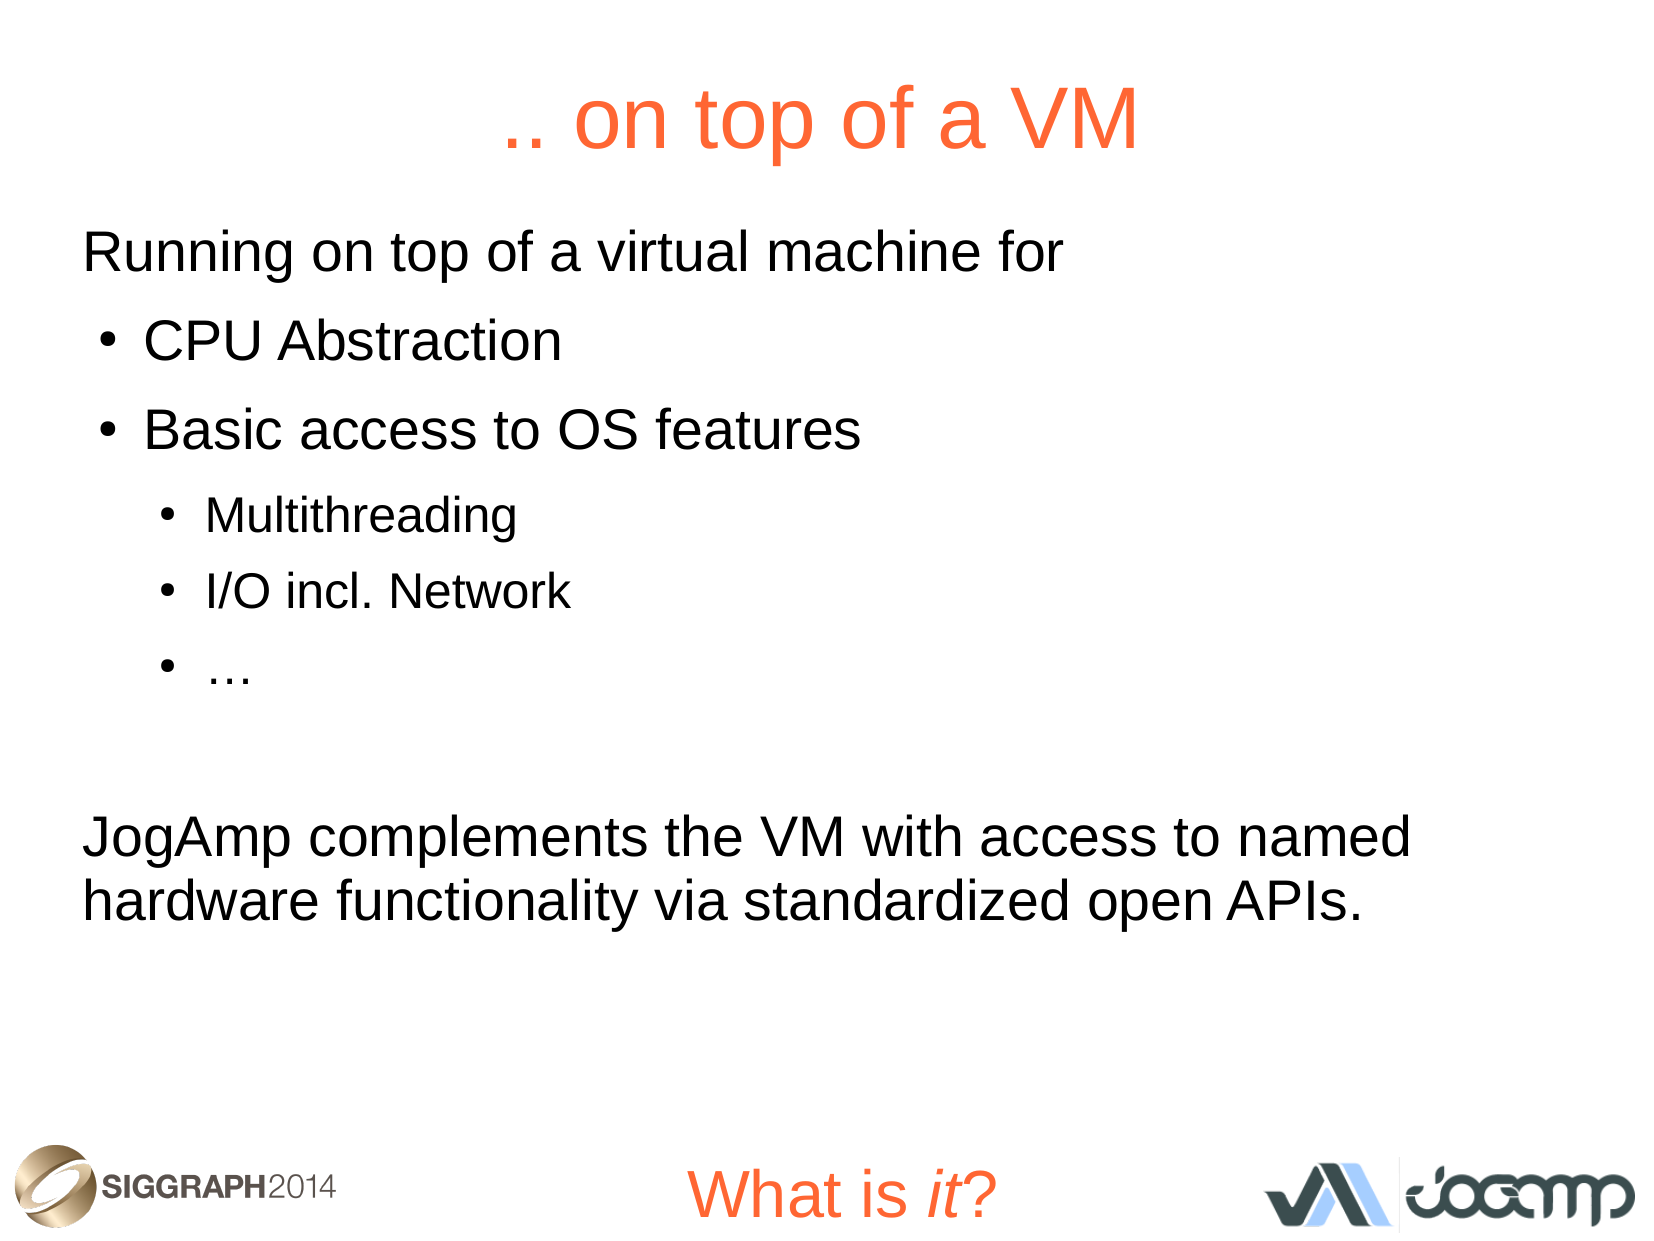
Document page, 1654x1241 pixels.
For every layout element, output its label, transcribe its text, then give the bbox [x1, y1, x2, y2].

list Running on top of a virtual machine for CPU Abstraction Basic access to OS features Multithreading I/O incl. Network … JogAmp complements the VM with access to named hardware functionality via standardized open APIs. [82, 219, 1538, 939]
text_box What is it? [672, 1149, 1014, 1239]
title .. on top of a VM [68, 49, 1576, 188]
picture [1262, 1157, 1635, 1233]
picture [7, 1133, 343, 1239]
